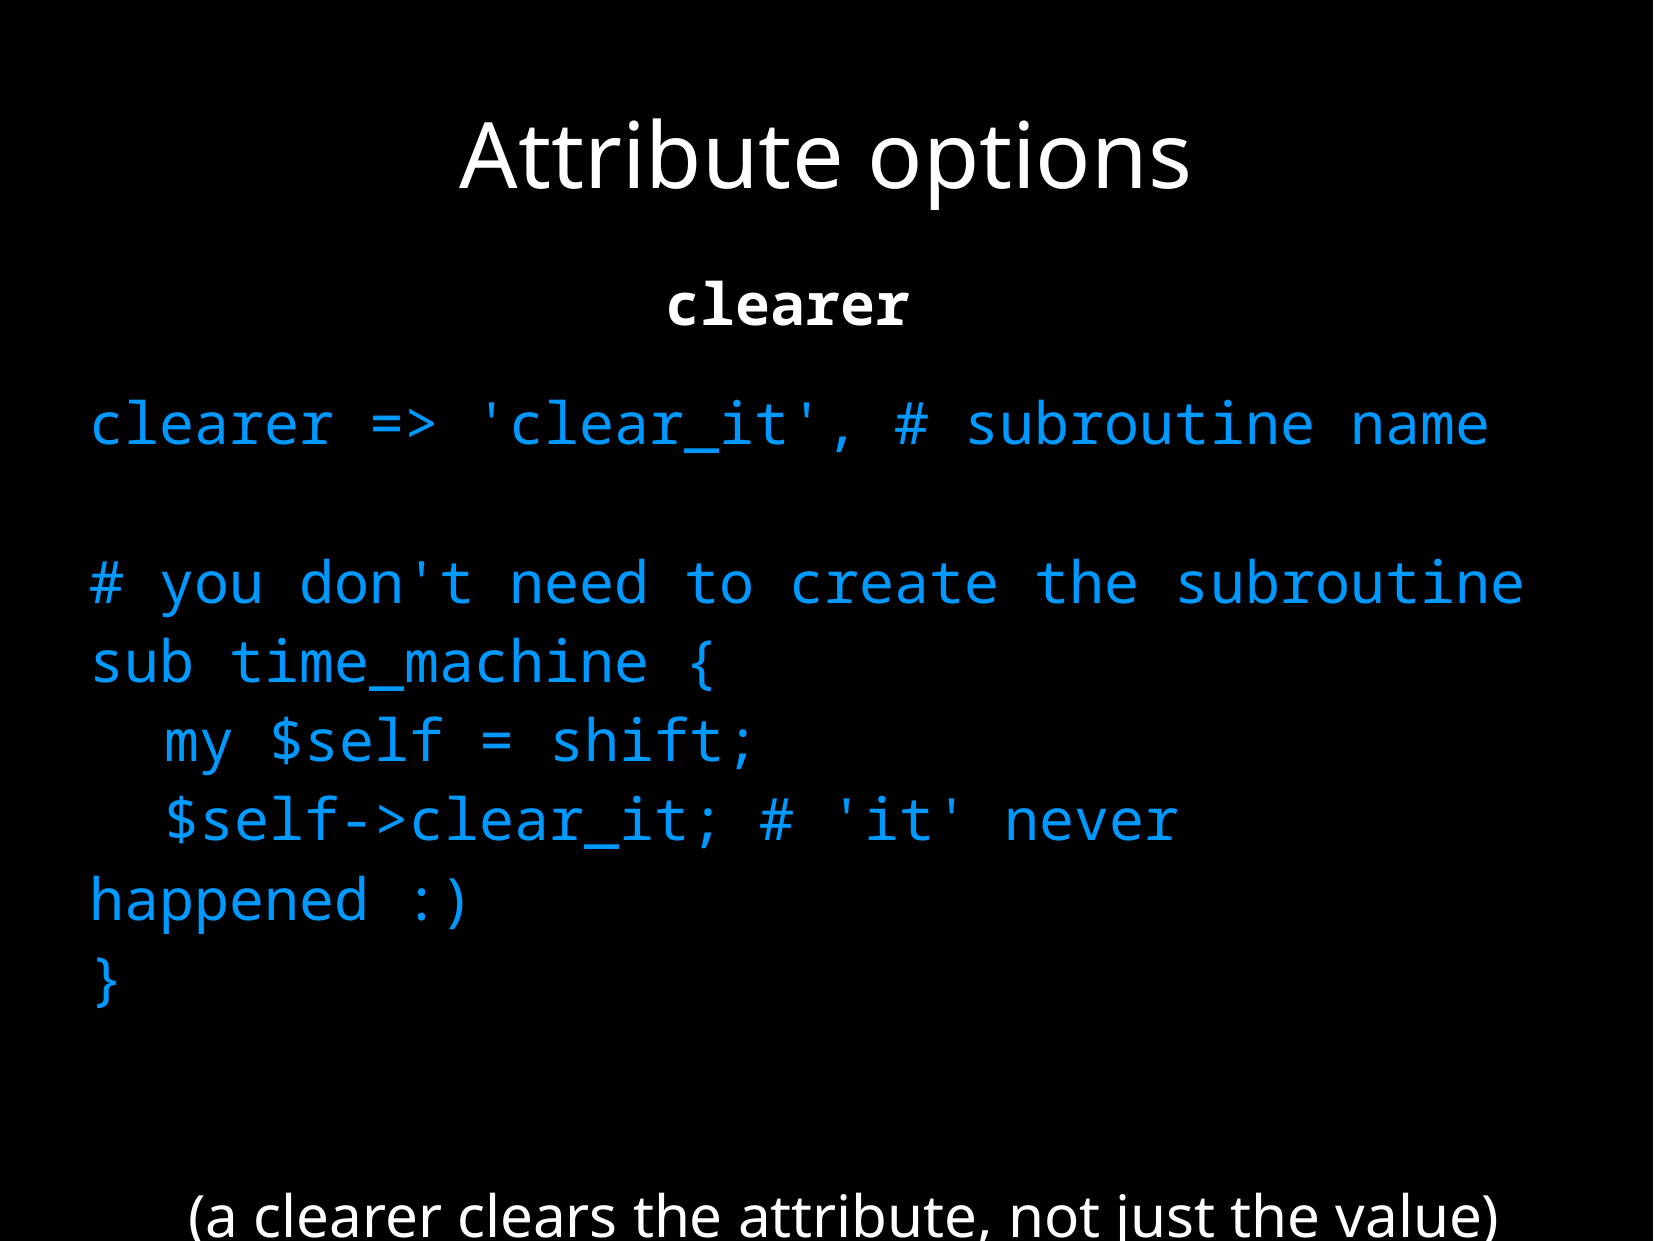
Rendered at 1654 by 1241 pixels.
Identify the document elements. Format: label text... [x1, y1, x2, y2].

text_box clearer => 'clear_it', # subroutine name # you don't need to create the subroutine sub time_machine { my $self = shift; $self->clear_it; # 'it' never happened :) } (a clearer clears the attribute, not just the value) [75, 375, 1613, 1088]
title Attribute options [82, 49, 1571, 257]
text_box clearer [450, 255, 1126, 338]
